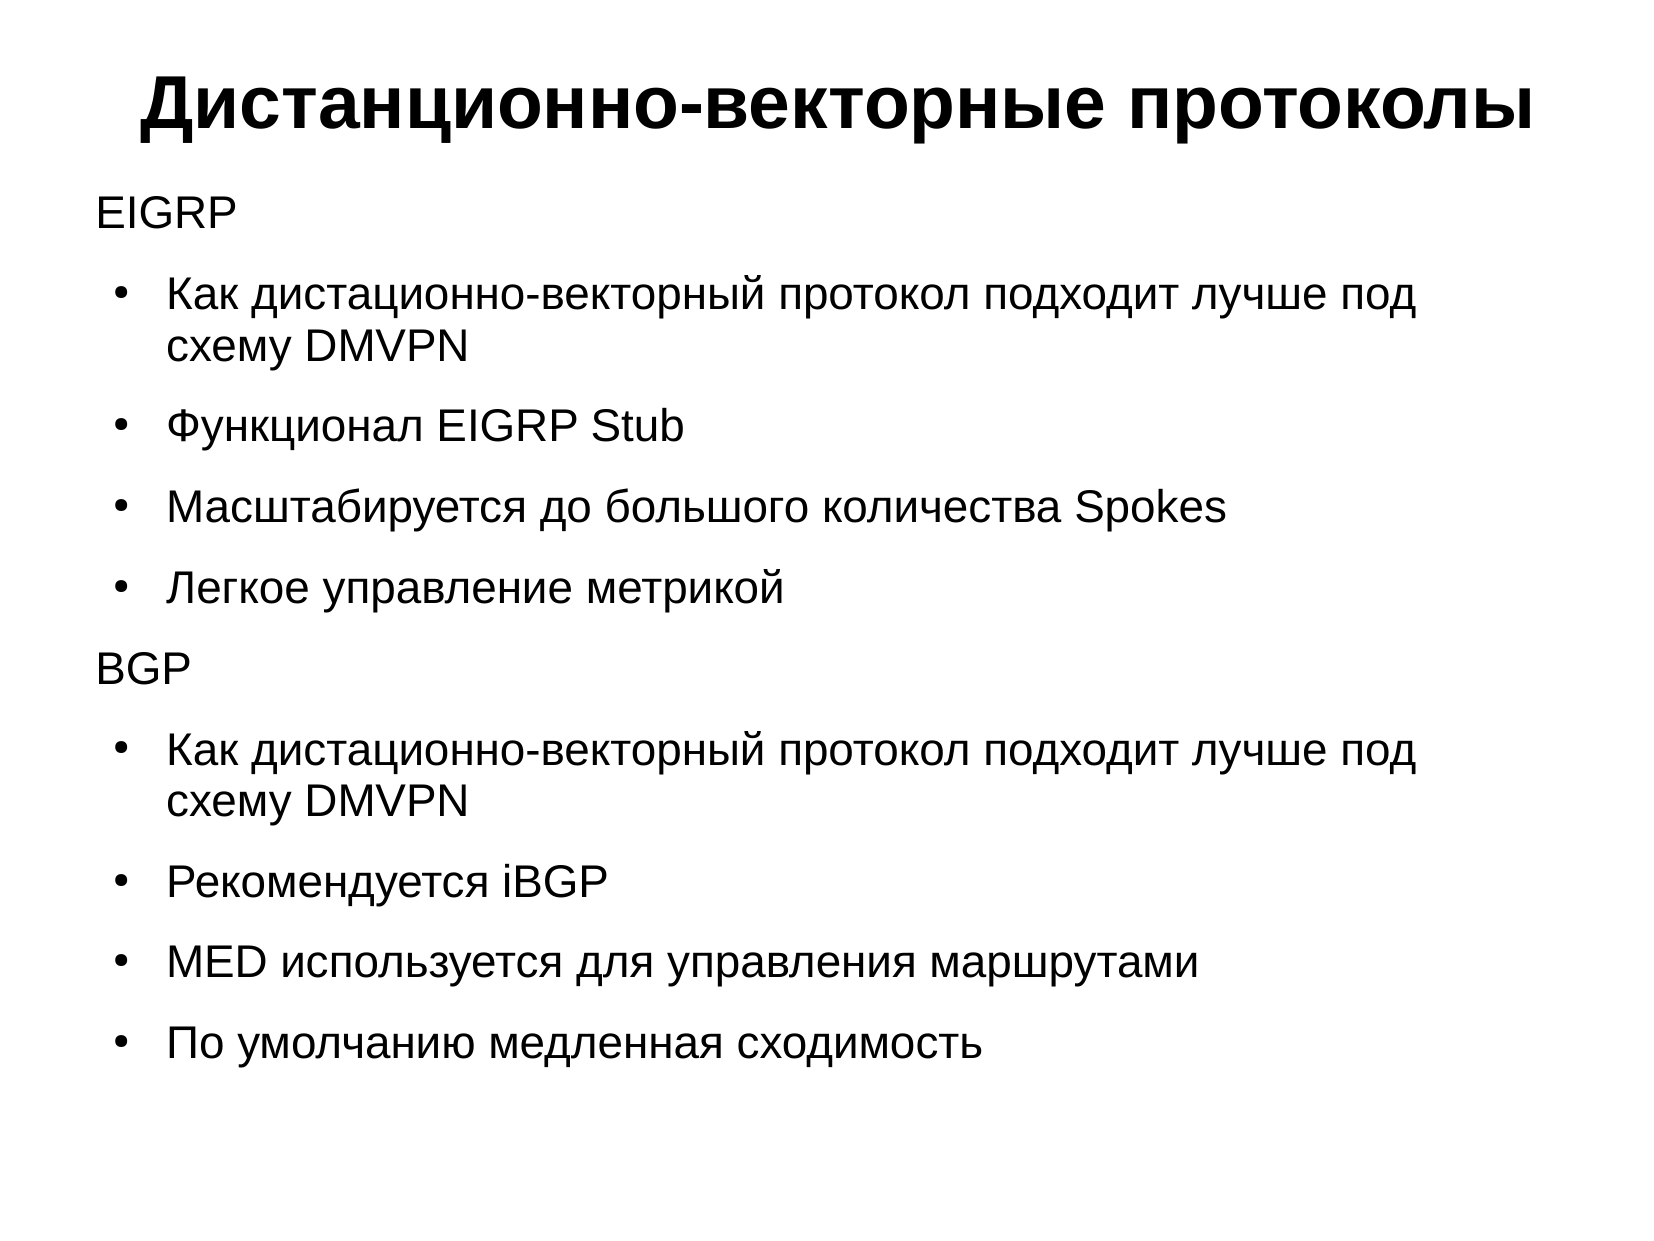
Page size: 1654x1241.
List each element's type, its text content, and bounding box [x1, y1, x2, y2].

text_box Дистанционно-векторные протоколы [64, 37, 1613, 151]
list EIGRP Как дистационно-векторный протокол подходит лучше под схему DMVPN Функционал EIGRP Stub Масштабируется до большого количества Spokes Легкое управление метрикой BGP Как дистационно-векторный протокол подходит лучше под схему DMVPN Рекомендуется iBGP MED используется для управления маршрутами По умолчанию медленная сходимость [95, 187, 1538, 1208]
